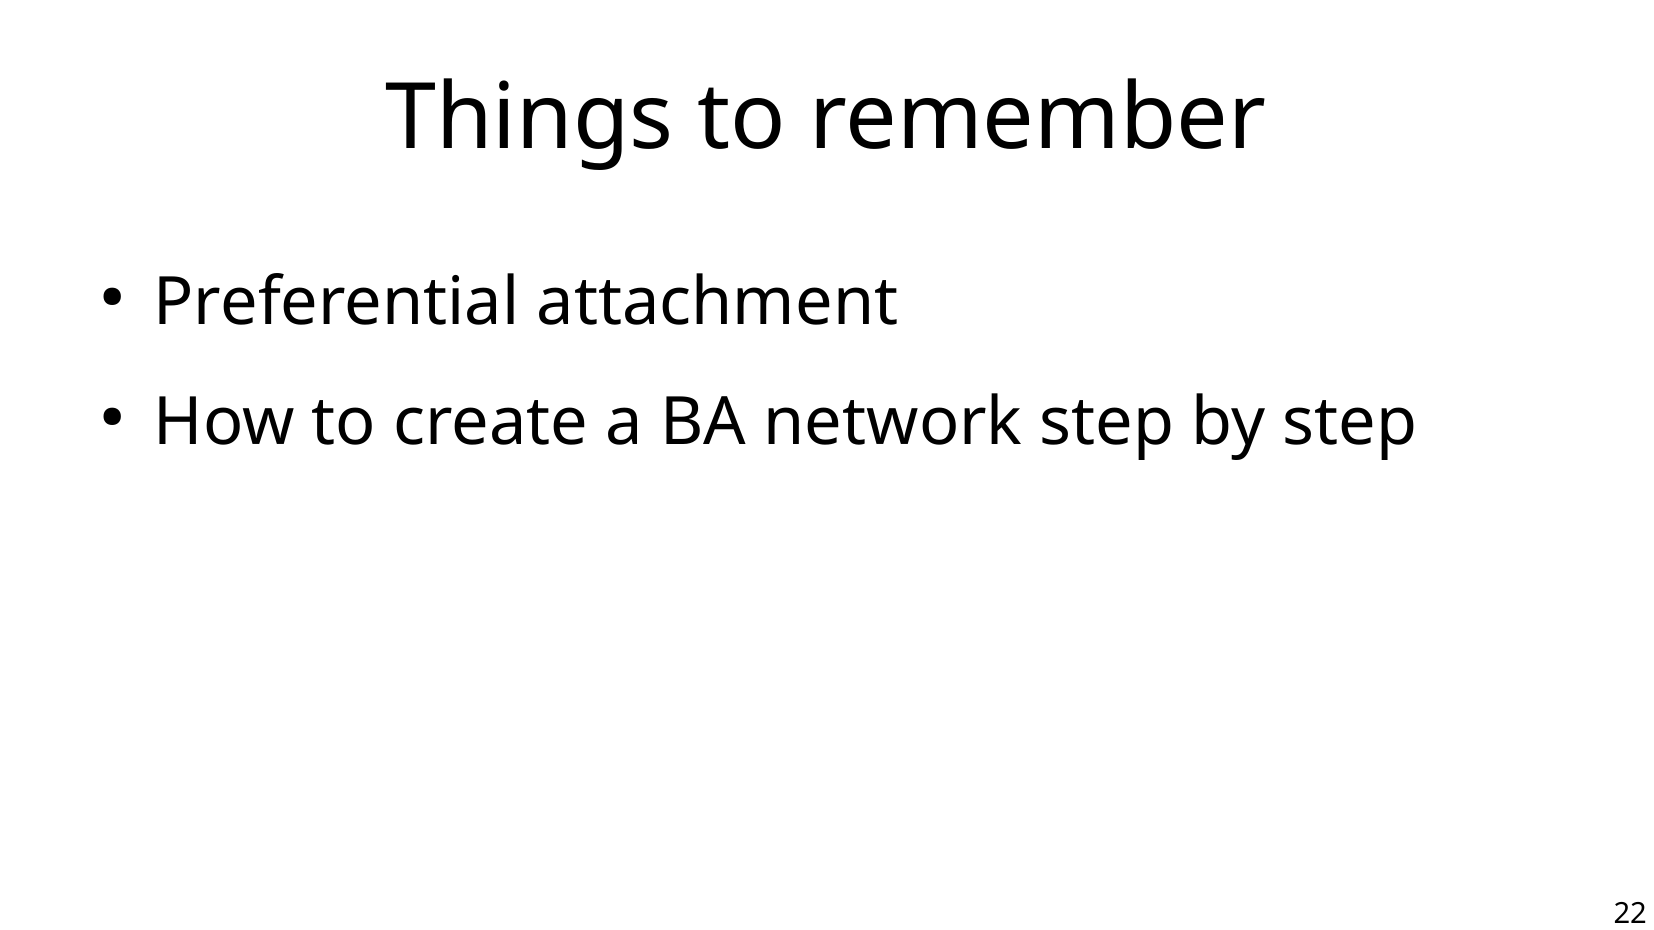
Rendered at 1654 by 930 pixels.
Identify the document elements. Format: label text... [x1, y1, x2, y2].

list Preferential attachment How to create a BA network step by step [82, 252, 1571, 793]
title Things to remember [82, 1, 1571, 225]
